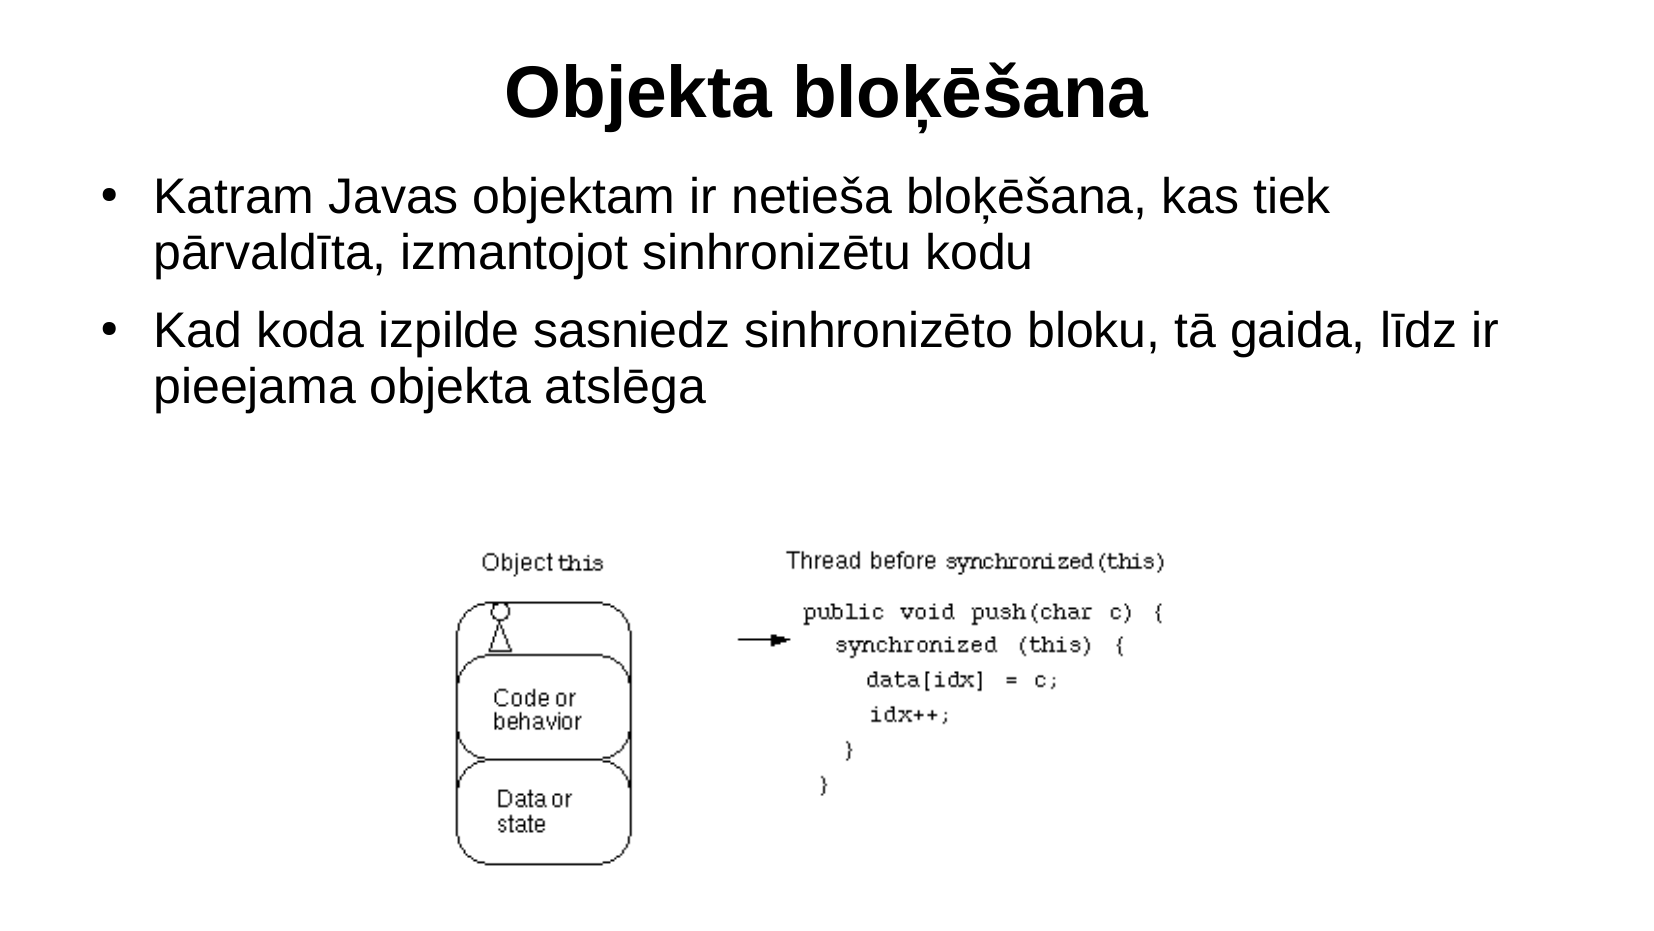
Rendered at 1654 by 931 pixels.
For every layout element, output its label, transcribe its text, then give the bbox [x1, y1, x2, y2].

list Katram Javas objektam ir netieša bloķēšana, kas tiek pārvaldīta, izmantojot sinhronizētu kodu Kad koda izpilde sasniedz sinhronizēto bloku, tā gaida, līdz ir pieejama objekta atslēga [82, 168, 1538, 513]
picture [408, 544, 1212, 889]
title Objekta bloķēšana [82, 37, 1571, 147]
